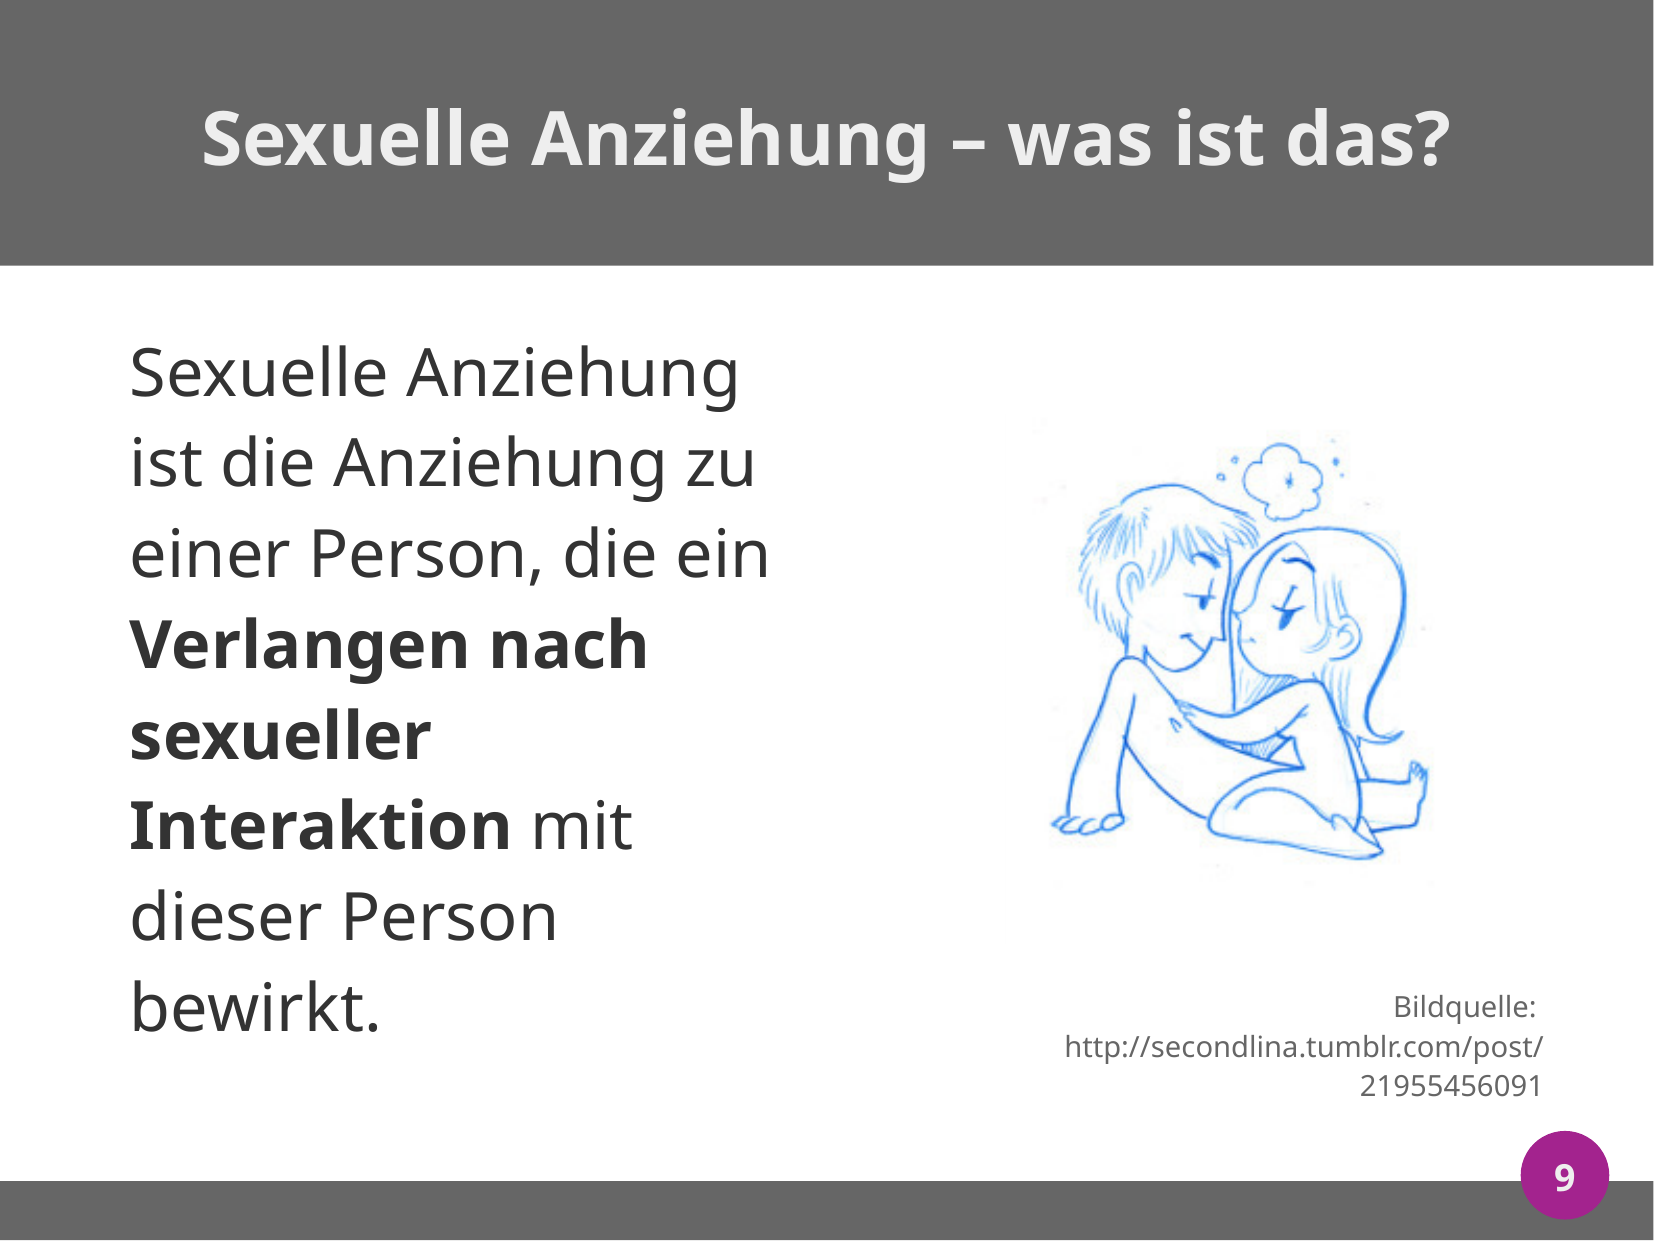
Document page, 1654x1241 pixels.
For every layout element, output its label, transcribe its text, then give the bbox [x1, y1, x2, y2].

title Sexuelle Anziehung – was ist das? [59, 11, 1595, 260]
picture [1004, 414, 1501, 944]
list Sexuelle Anziehung ist die Anziehung zu einer Person, die ein Verlangen nach sexueller Interaktion mit dieser Person bewirkt. [59, 324, 809, 1152]
text_box Bildquelle: http://secondlina.tumblr.com/post/21955456091 [919, 978, 1560, 1087]
